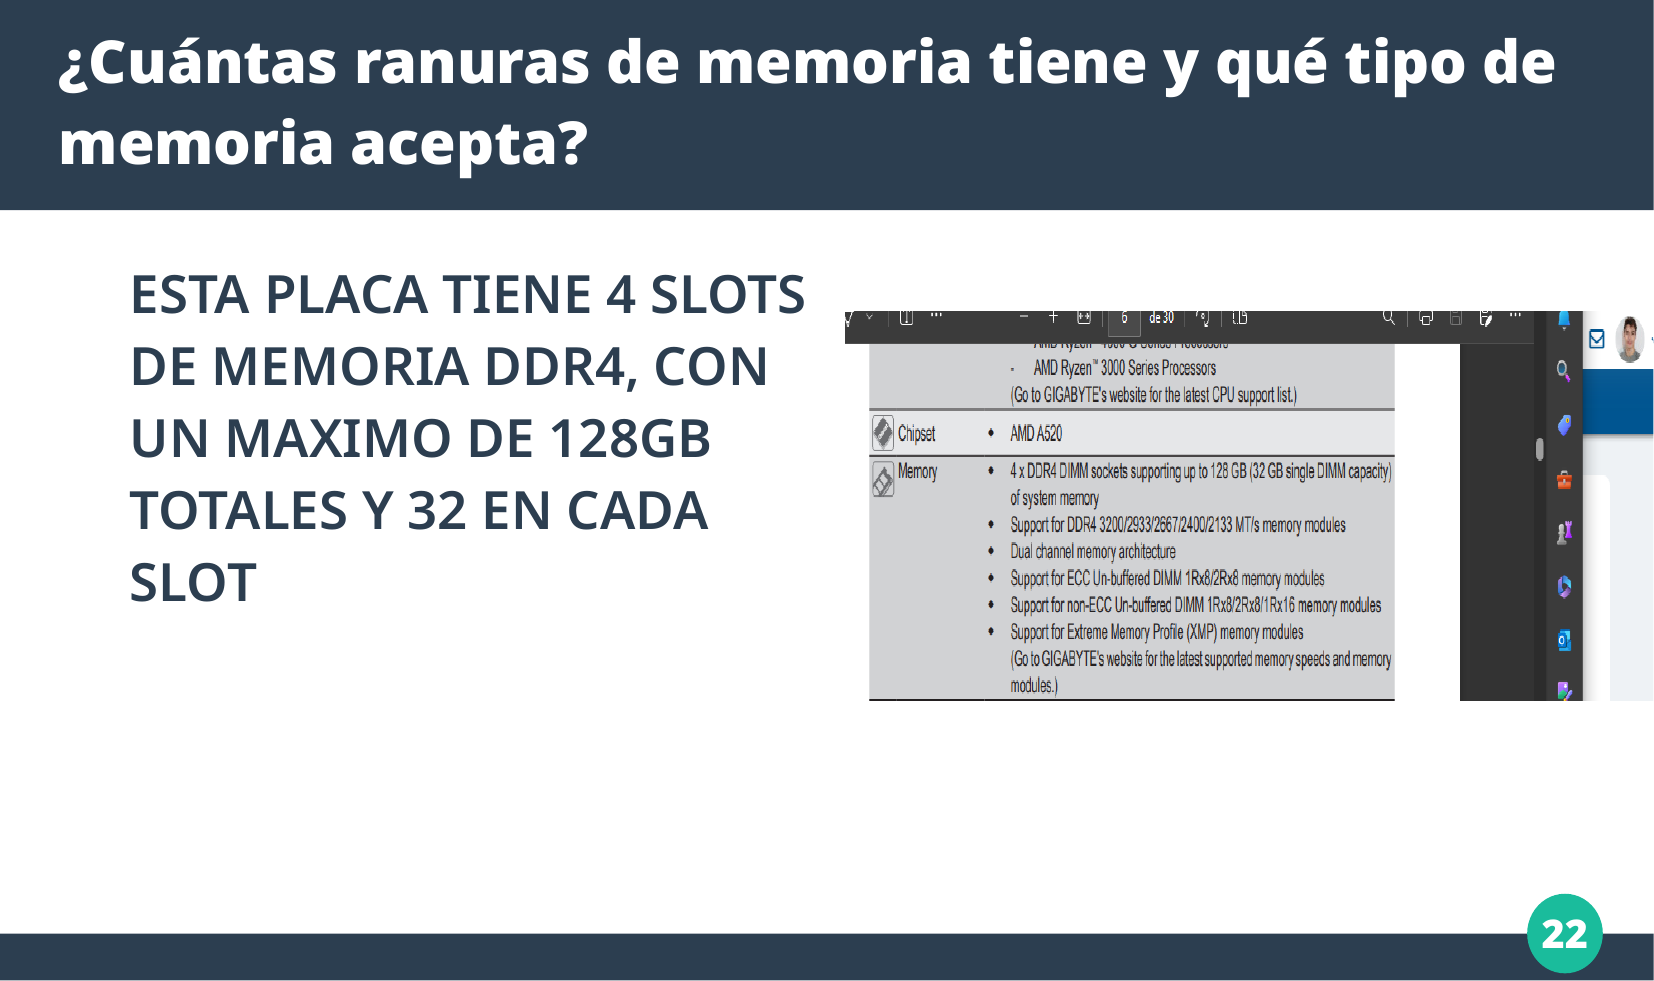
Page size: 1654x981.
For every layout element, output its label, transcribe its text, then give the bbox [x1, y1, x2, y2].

list ESTA PLACA TIENE 4 SLOTS DE MEMORIA DDR4, CON UN MAXIMO DE 128GB TOTALES Y 32 EN CADA SLOT [59, 256, 809, 911]
title ¿Cuántas ranuras de memoria tiene y qué tipo de memoria acepta? [59, 38, 1595, 164]
picture [845, 311, 1654, 701]
